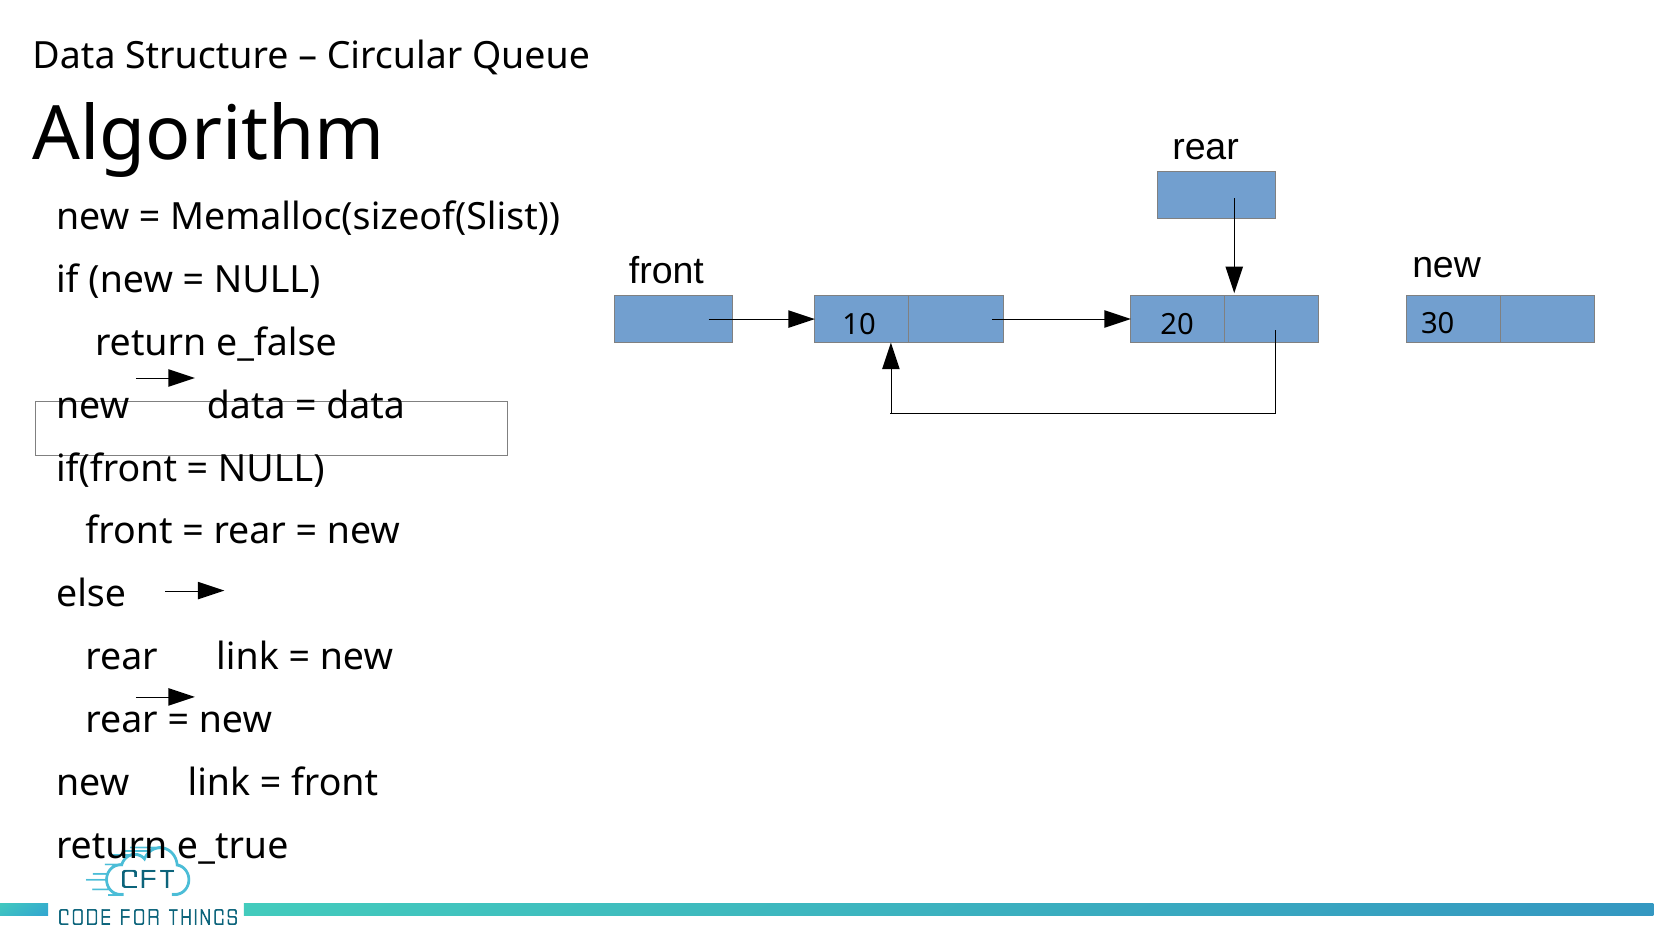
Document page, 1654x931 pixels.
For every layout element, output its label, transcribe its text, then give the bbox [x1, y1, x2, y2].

text_box [1488, 295, 1595, 343]
text_box 30 [1406, 295, 1488, 345]
text_box new [1397, 236, 1507, 294]
text_box [614, 295, 733, 343]
picture [59, 851, 237, 925]
text_box 20 [1145, 295, 1228, 345]
text_box [1157, 171, 1276, 219]
text_box [1228, 295, 1319, 343]
text_box 10 [827, 295, 910, 345]
text_box rear [1157, 118, 1273, 176]
text_box [1130, 295, 1145, 343]
text_box [910, 295, 1004, 343]
picture [111, 851, 121, 856]
title Data Structure – Circular Queue Algorithm [32, 11, 1524, 199]
text_box [814, 295, 827, 343]
text_box new = Memalloc(sizeof(Slist)) if (new = NULL) return e_false new data = data if(front = NULL) front = rear = new else rear link = new rear = new new link = front return e_true [0, 182, 709, 851]
text_box front [614, 242, 730, 300]
